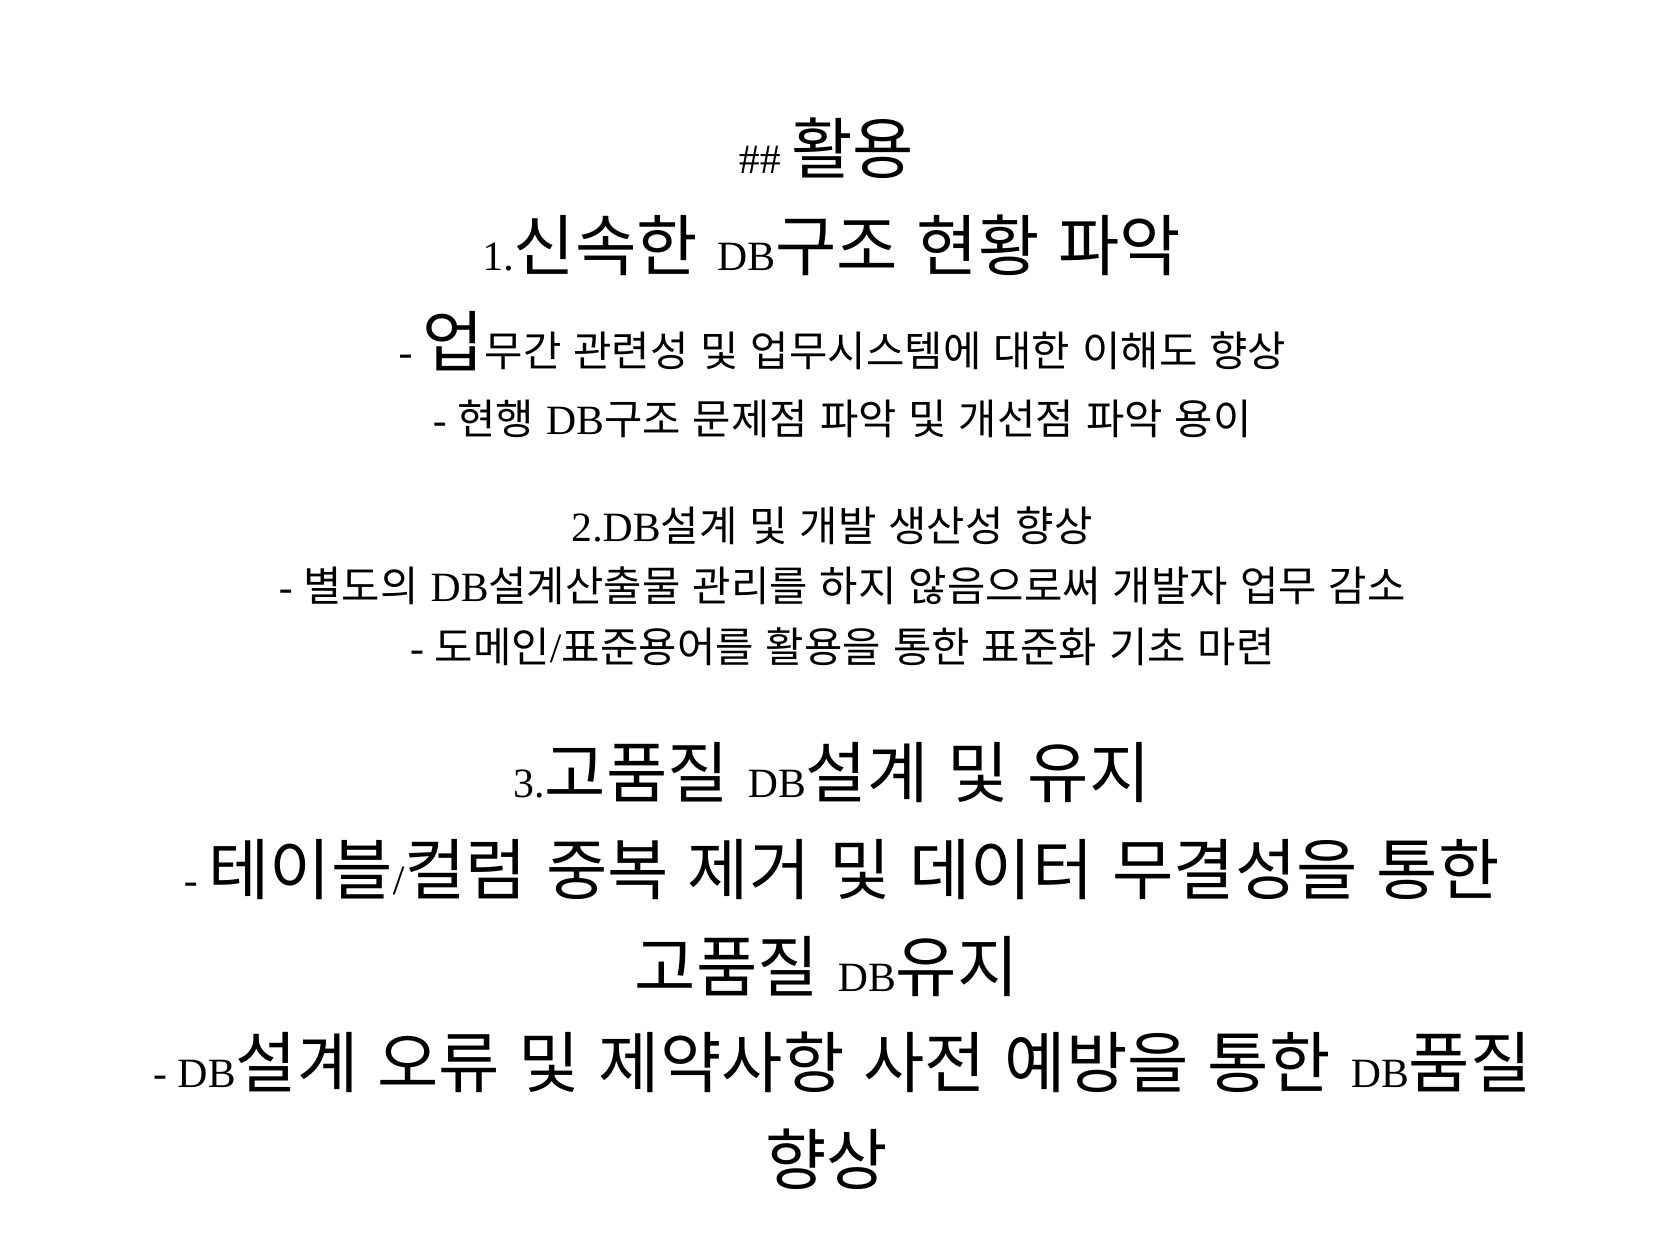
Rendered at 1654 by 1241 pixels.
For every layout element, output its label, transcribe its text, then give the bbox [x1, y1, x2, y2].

subtitle ## 활용 1.신속한 DB구조 현황 파악 - 업무간 관련성 및 업무시스템에 대한 이해도 향상 - 현행 DB구조 문제점 파악 및 개선점 파악 용이 2.DB설계 및 개발 생산성 향상 - 별도의 DB설계산출물 관리를 하지 않음으로써 개발자 업무 감소 - 도메인/표준용어를 활용을 통한 표준화 기초 마련 3.고품질 DB설계 및 유지 - 테이블/컬럼 중복 제거 및 데이터 무결성을 통한 고품질 DB유지 - DB설계 오류 및 제약사항 사전 예방을 통한 DB품질 향상 [82, 193, 1571, 1106]
